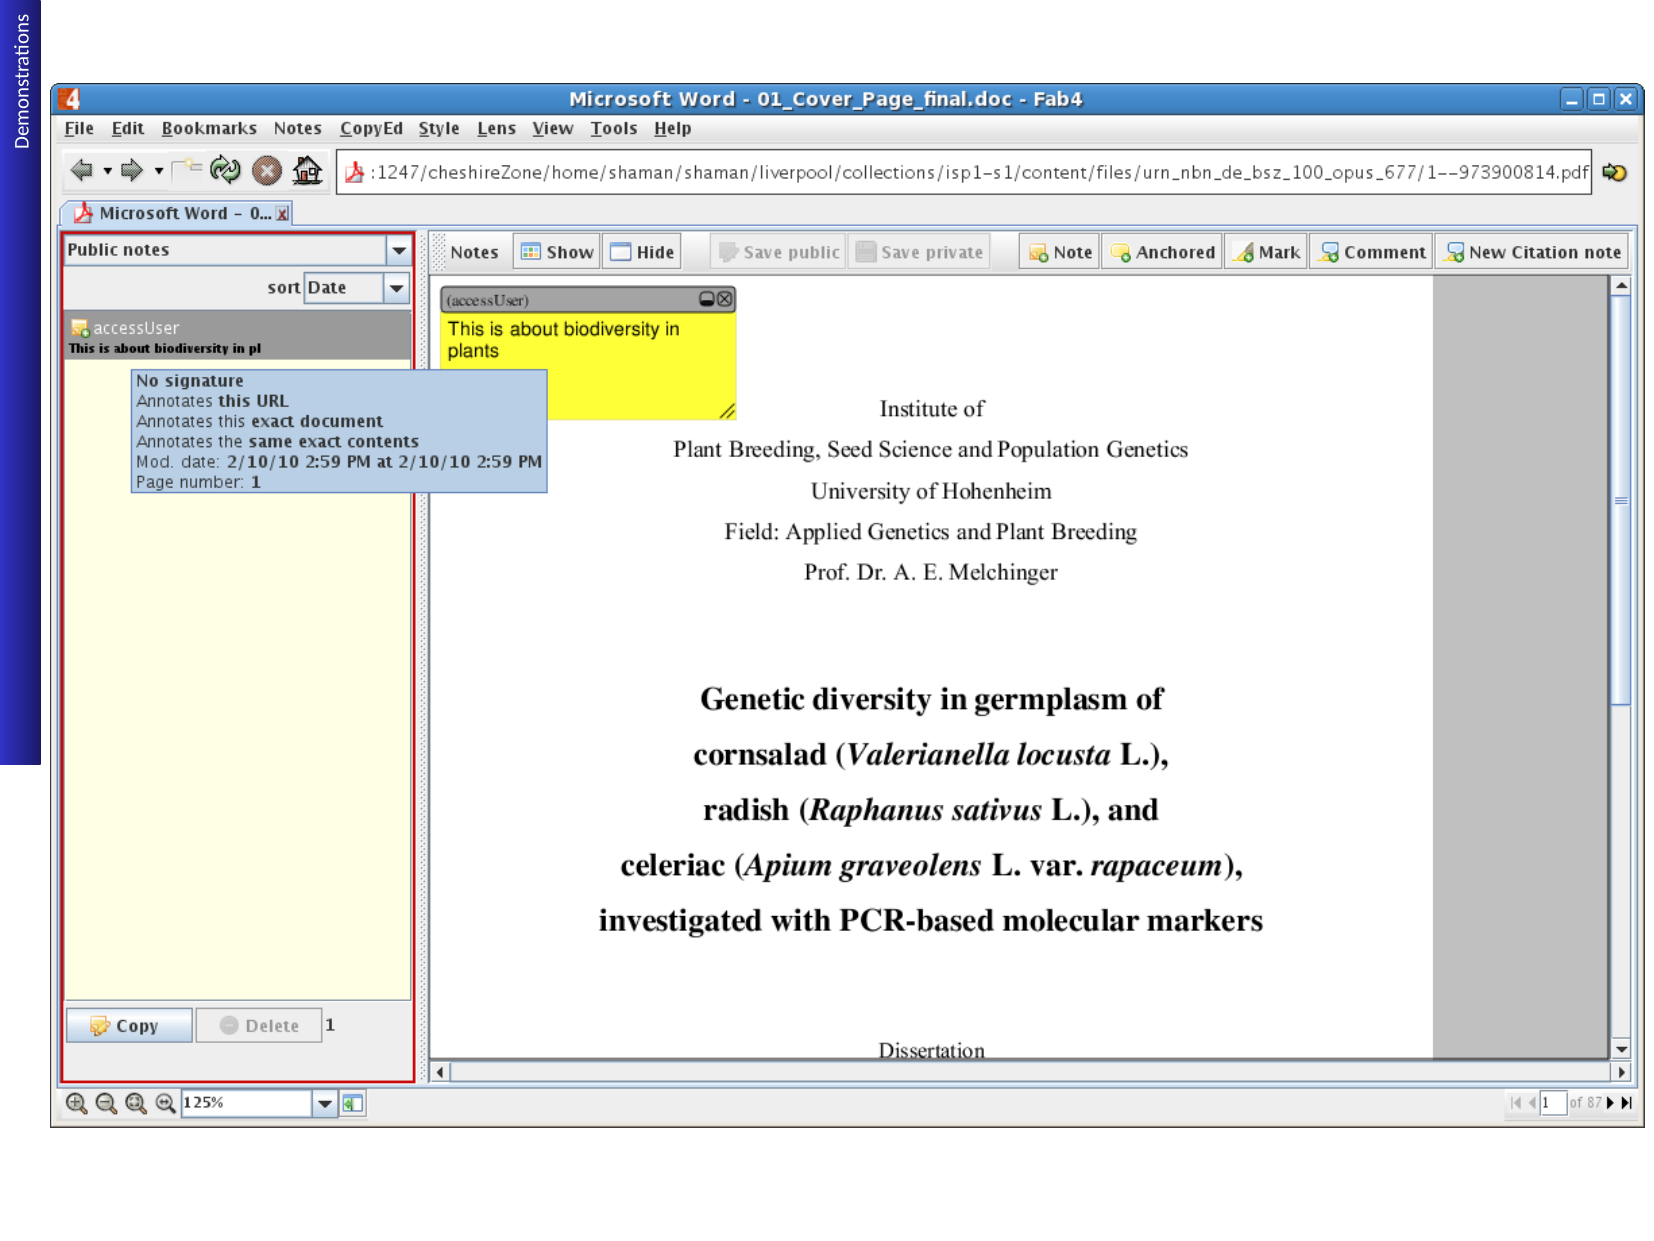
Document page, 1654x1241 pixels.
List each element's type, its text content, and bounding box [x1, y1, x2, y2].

text_box Demonstrations [0, 0, 41, 765]
picture [50, 83, 1645, 1128]
